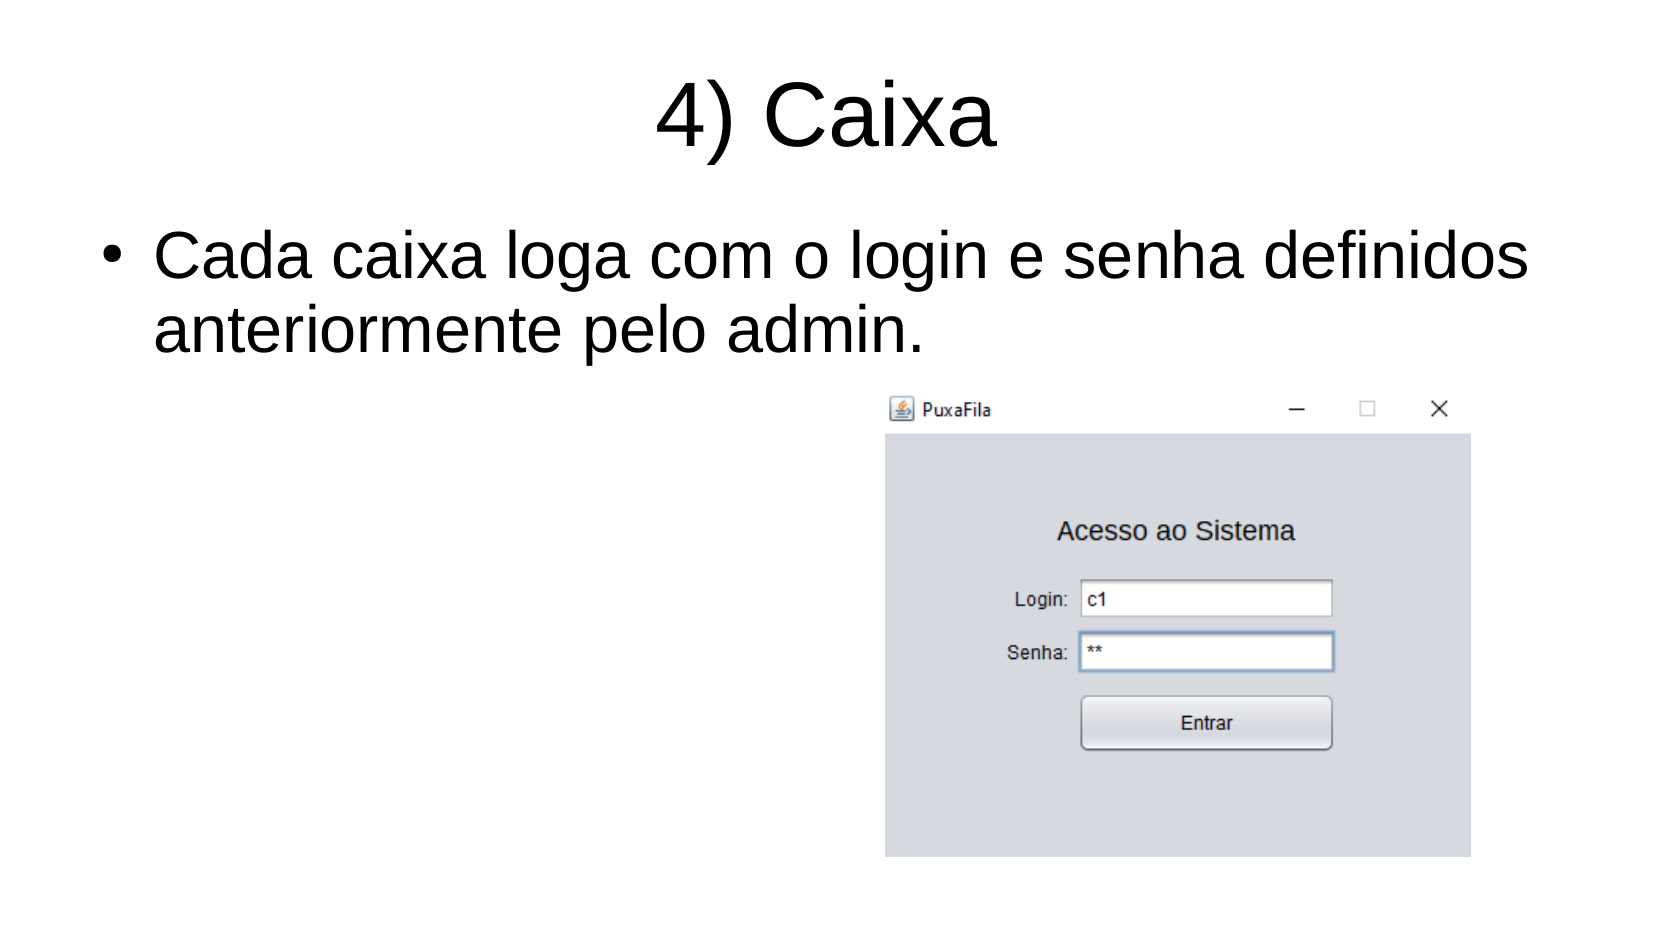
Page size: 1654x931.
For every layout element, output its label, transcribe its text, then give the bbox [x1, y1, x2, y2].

title 4) Caixa [82, 37, 1571, 193]
picture [885, 390, 1471, 857]
list Cada caixa loga com o login e senha definidos anteriormente pelo admin. [82, 217, 1571, 758]
